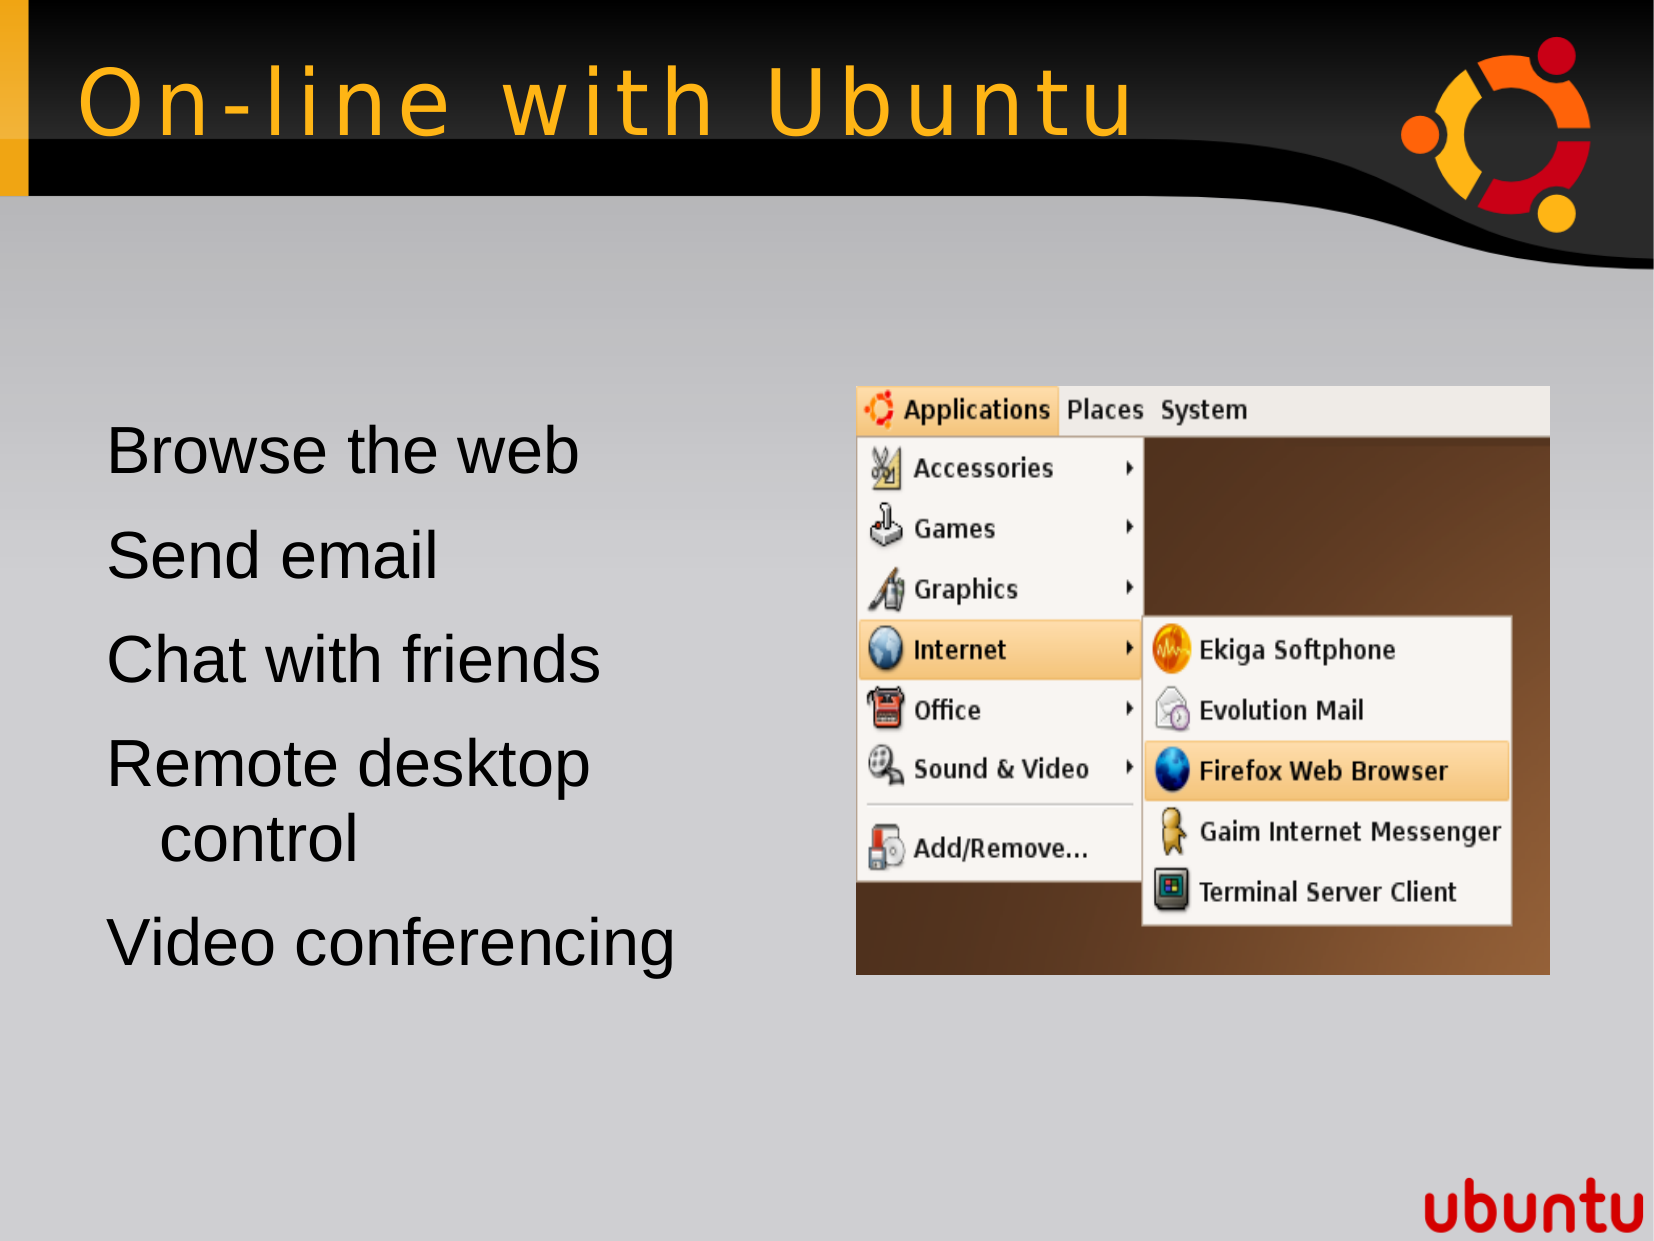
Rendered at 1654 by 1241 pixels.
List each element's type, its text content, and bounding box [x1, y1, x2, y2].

title On-line with Ubuntu [76, 0, 1300, 207]
list Browse the web Send email Chat with friends Remote desktop control Video conferencing [88, 413, 739, 1152]
picture [0, 0, 1654, 1241]
